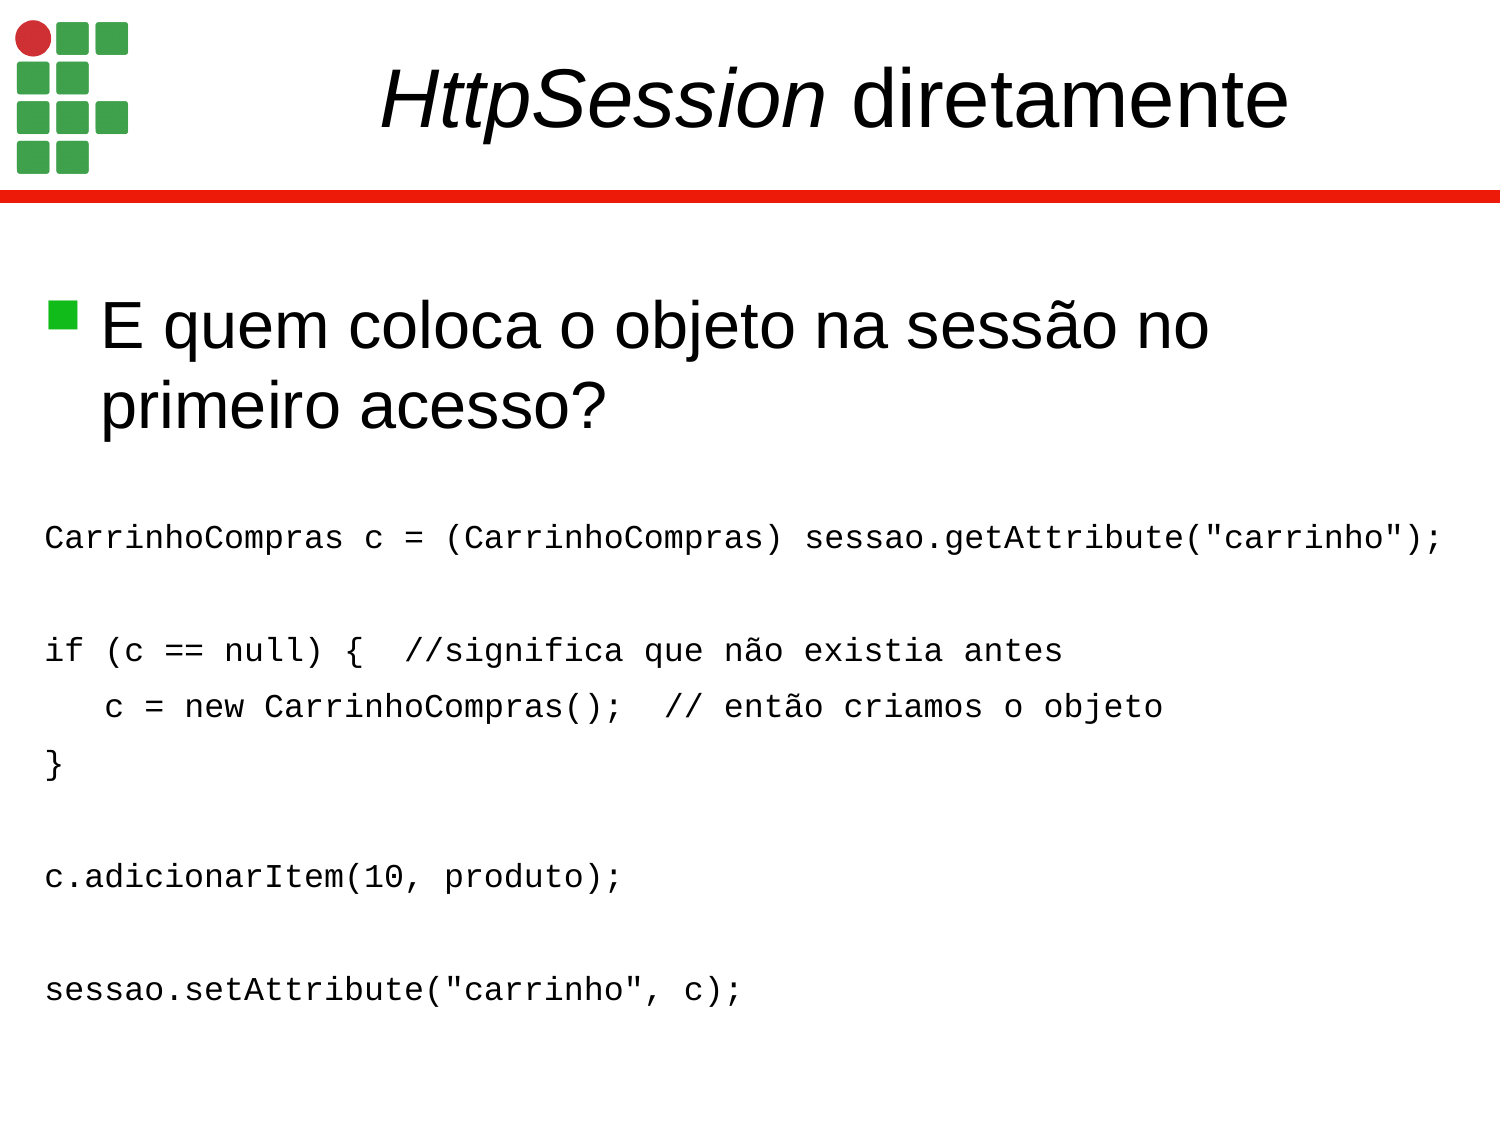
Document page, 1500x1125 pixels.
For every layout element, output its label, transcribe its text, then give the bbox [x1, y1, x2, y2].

list E quem coloca o objeto na sessão no primeiro acesso? CarrinhoCompras c = (CarrinhoCompras) sessao.getAttribute(″carrinho″); if (c == null) { //significa que não existia antes c = new CarrinhoCompras(); // então criamos o objeto } c.adicionarItem(10, produto); sessao.setAttribute(″carrinho″, c); [29, 219, 1471, 1102]
title HttpSession diretamente [230, 0, 1471, 188]
picture [14, 16, 130, 178]
